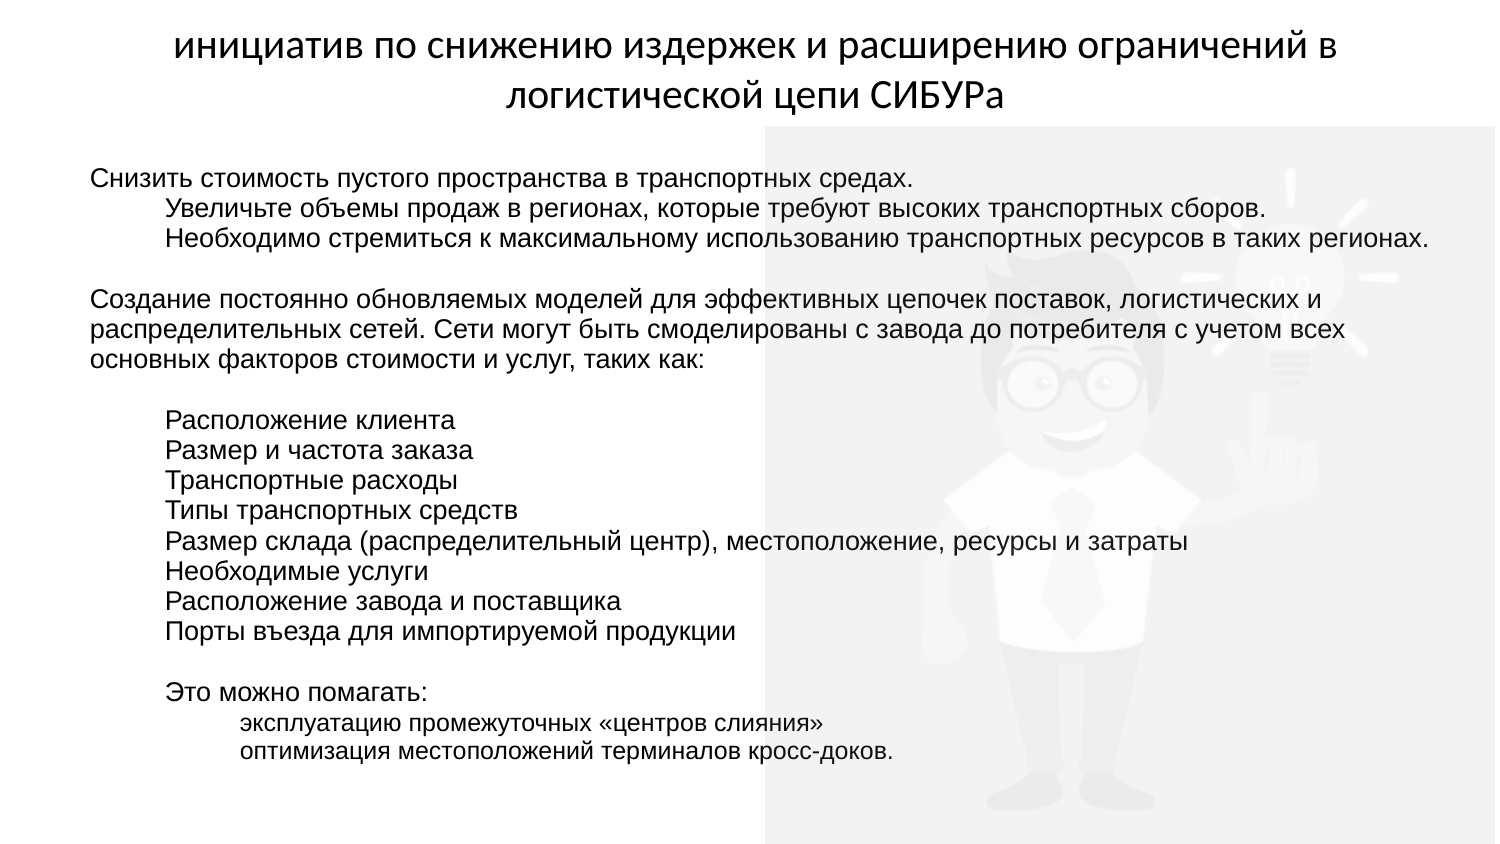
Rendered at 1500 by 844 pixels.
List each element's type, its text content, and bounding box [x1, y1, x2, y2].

text_box Снизить стоимость пустого пространства в транспортных средах. Увеличьте объемы продаж в регионах, которые требуют высоких транспортных сборов. Необходимо стремиться к максимальному использованию транспортных ресурсов в таких регионах. Cоздание постоянно обновляемых моделей для эффективных цепочек поставок, логистических и распределительных сетей. Сети могут быть смоделированы с завода до потребителя с учетом всех основных факторов стоимости и услуг, таких как: Расположение клиента Размер и частота заказа Транспортные расходы Типы транспортных средств Размер склада (распределительный центр), местоположение, ресурсы и затраты Необходимые услуги Расположение завода и поставщика Порты въезда для импортируемой продукции Это можно помагать: эксплуатацию промежуточных «центров слияния» оптимизация местоположений терминалов кросс-доков. [75, 155, 765, 775]
picture [765, 126, 1495, 844]
text_box инициатив по снижению издержек и расширению ограничений в логистической цепи СИБУРа [44, 9, 1467, 58]
